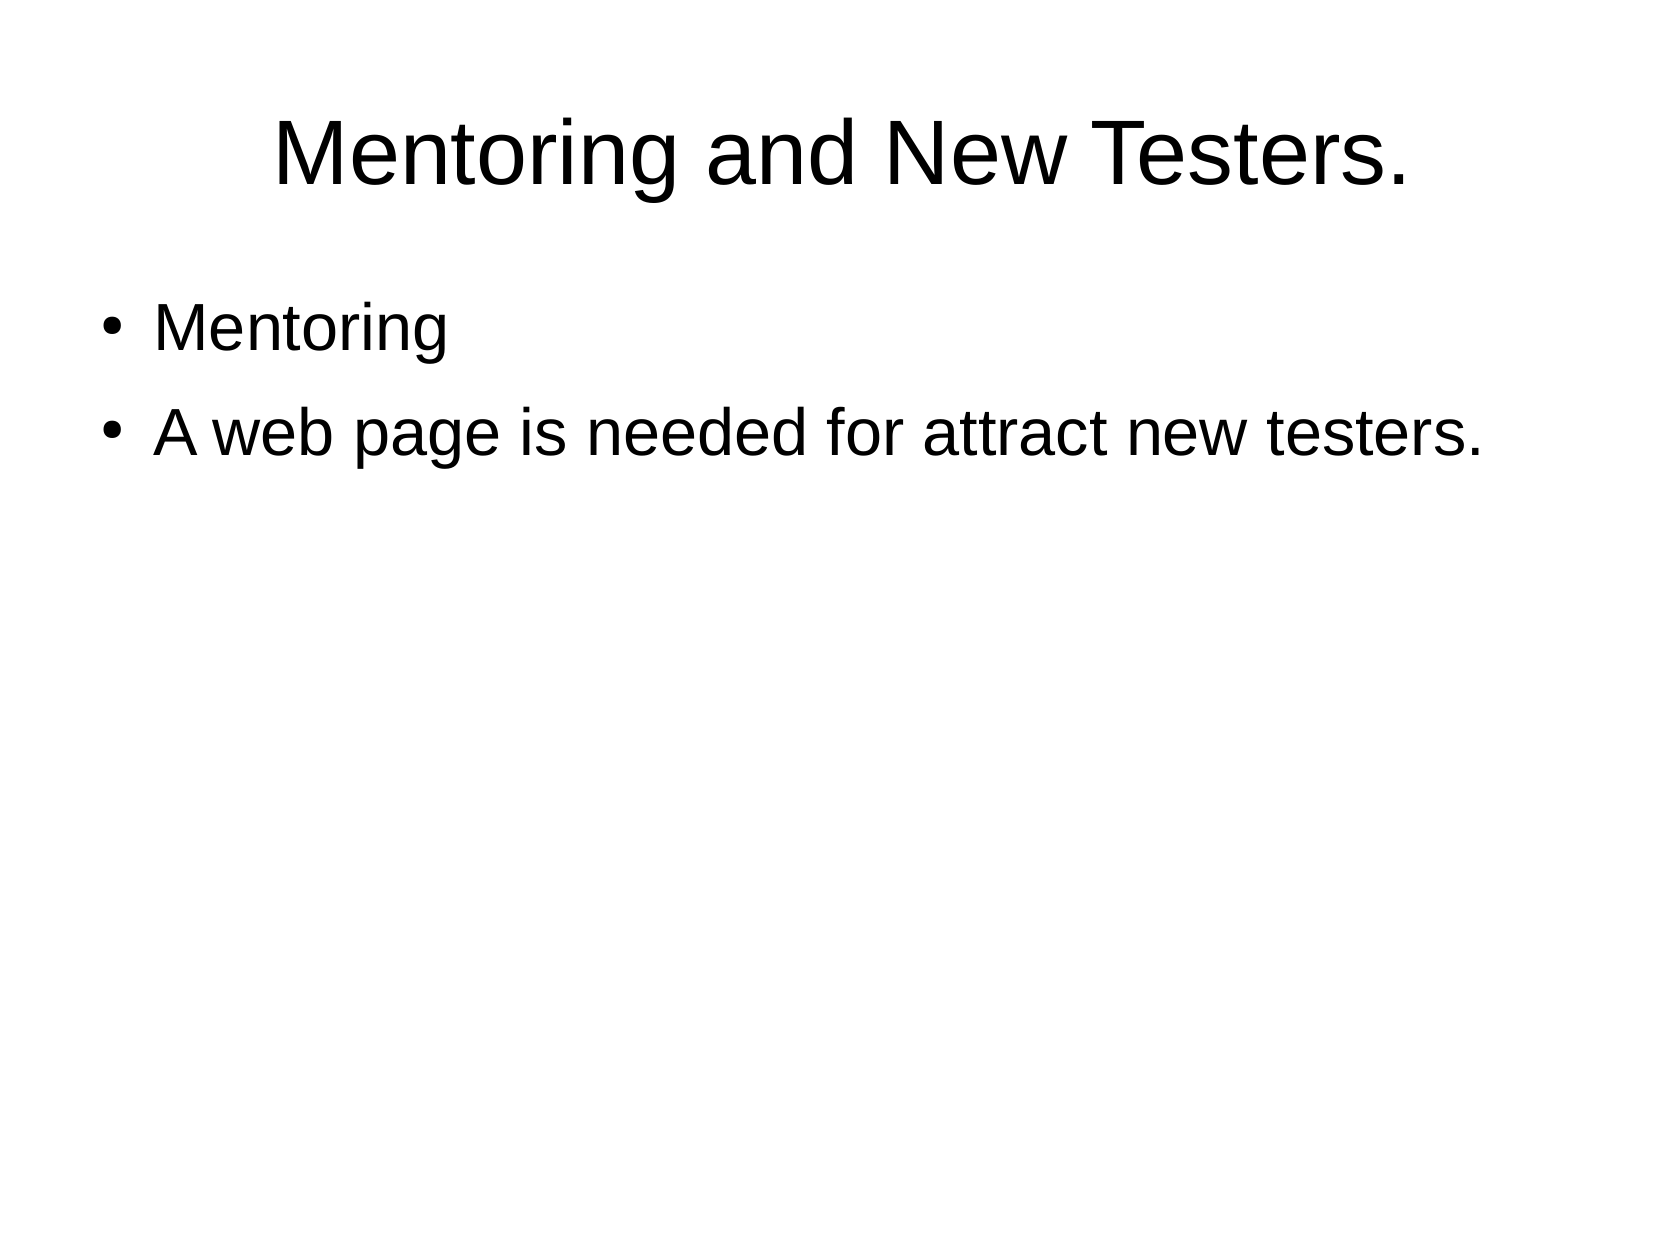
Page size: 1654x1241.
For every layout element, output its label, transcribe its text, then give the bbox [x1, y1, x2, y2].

list Mentoring A web page is needed for attract new testers. [82, 290, 1571, 1109]
title Mentoring and New Testers. [82, 56, 1571, 250]
